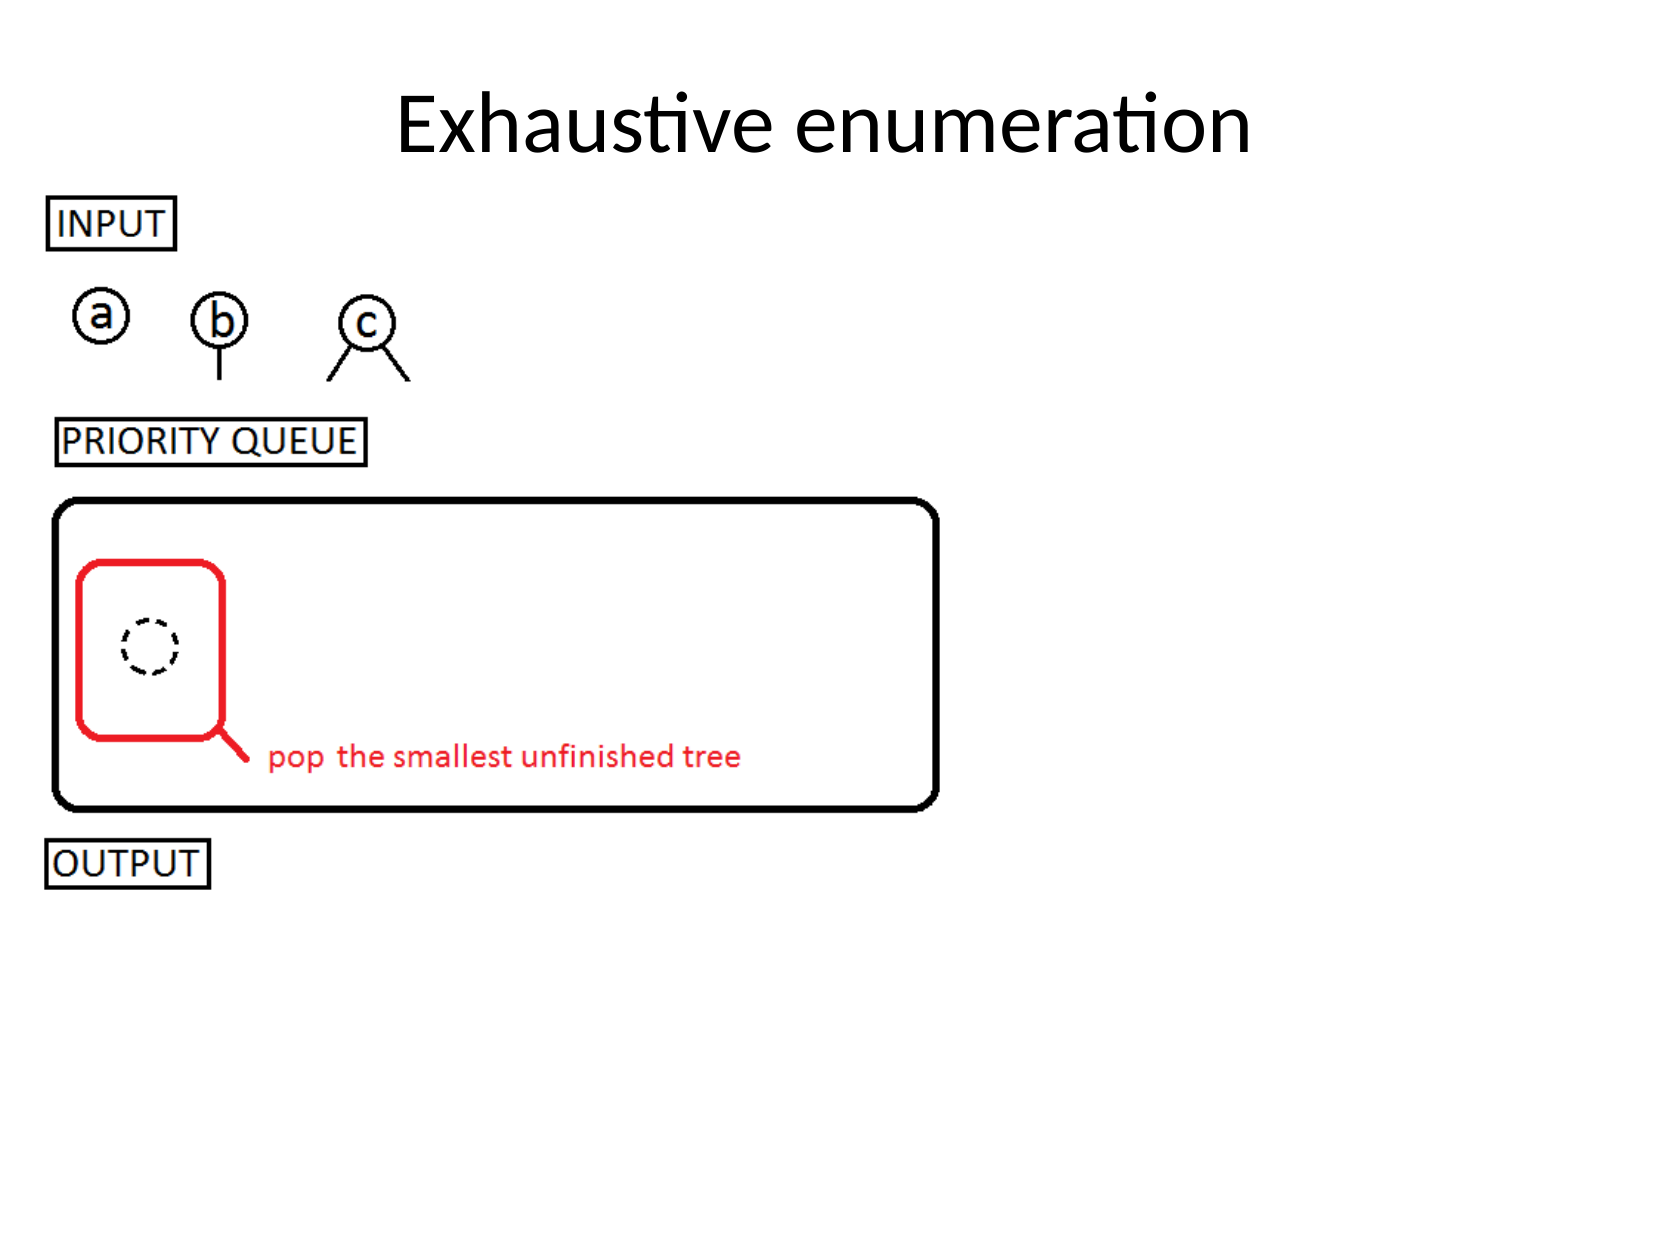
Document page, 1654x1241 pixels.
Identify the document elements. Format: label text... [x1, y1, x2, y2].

title Exhaustive enumeration [45, 57, 1606, 203]
picture [9, 169, 1654, 1085]
